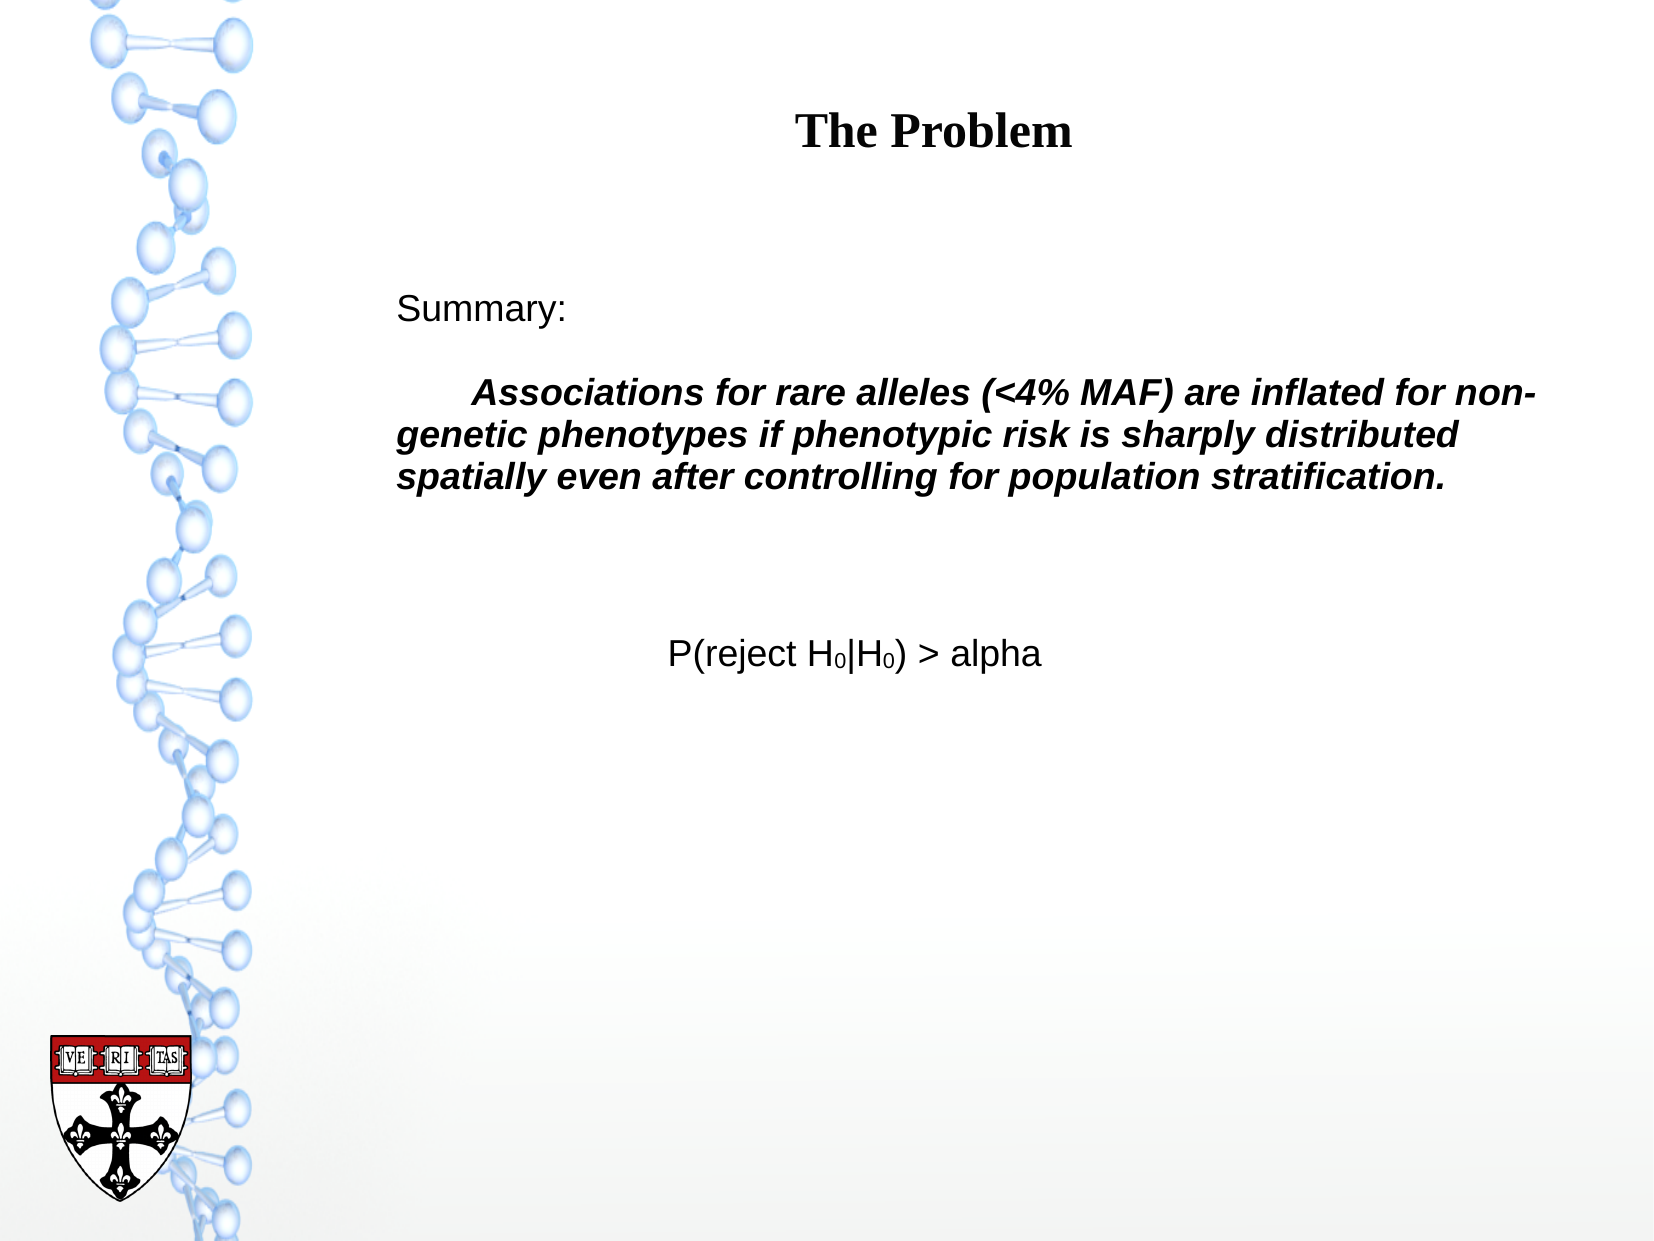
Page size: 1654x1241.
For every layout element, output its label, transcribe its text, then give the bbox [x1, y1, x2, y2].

picture [0, 0, 1654, 1241]
text_box P(reject H0|H0) > alpha [653, 624, 1124, 695]
text_box Summary: Associations for rare alleles (<4% MAF) are inflated for non-genetic phenotypes if phenotypic risk is sharply distributed spatially even after controlling for population stratification. [381, 280, 1579, 544]
title The Problem [271, 77, 1597, 185]
